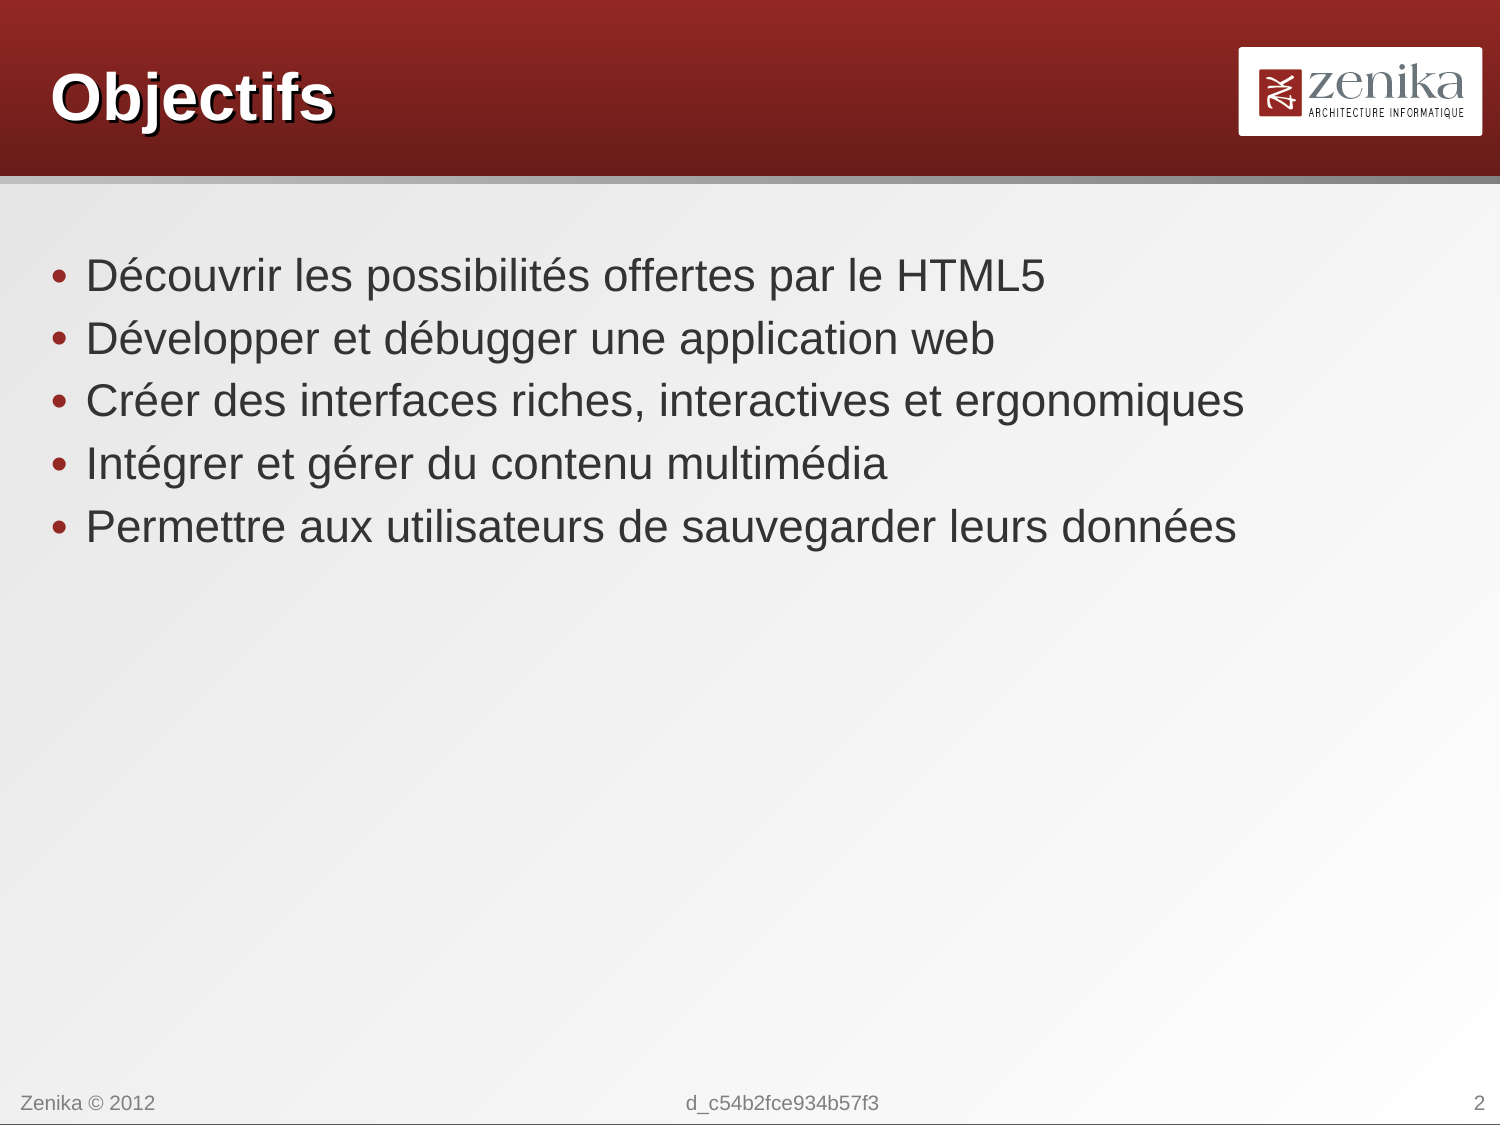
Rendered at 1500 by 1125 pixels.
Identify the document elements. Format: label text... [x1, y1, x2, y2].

title Objectifs [50, 15, 1206, 180]
picture [1257, 58, 1464, 125]
list Découvrir les possibilités offertes par le HTML5 Développer et débugger une application web Créer des interfaces riches, interactives et ergonomiques Intégrer et gérer du contenu multimédia Permettre aux utilisateurs de sauvegarder leurs données [50, 249, 1435, 1079]
